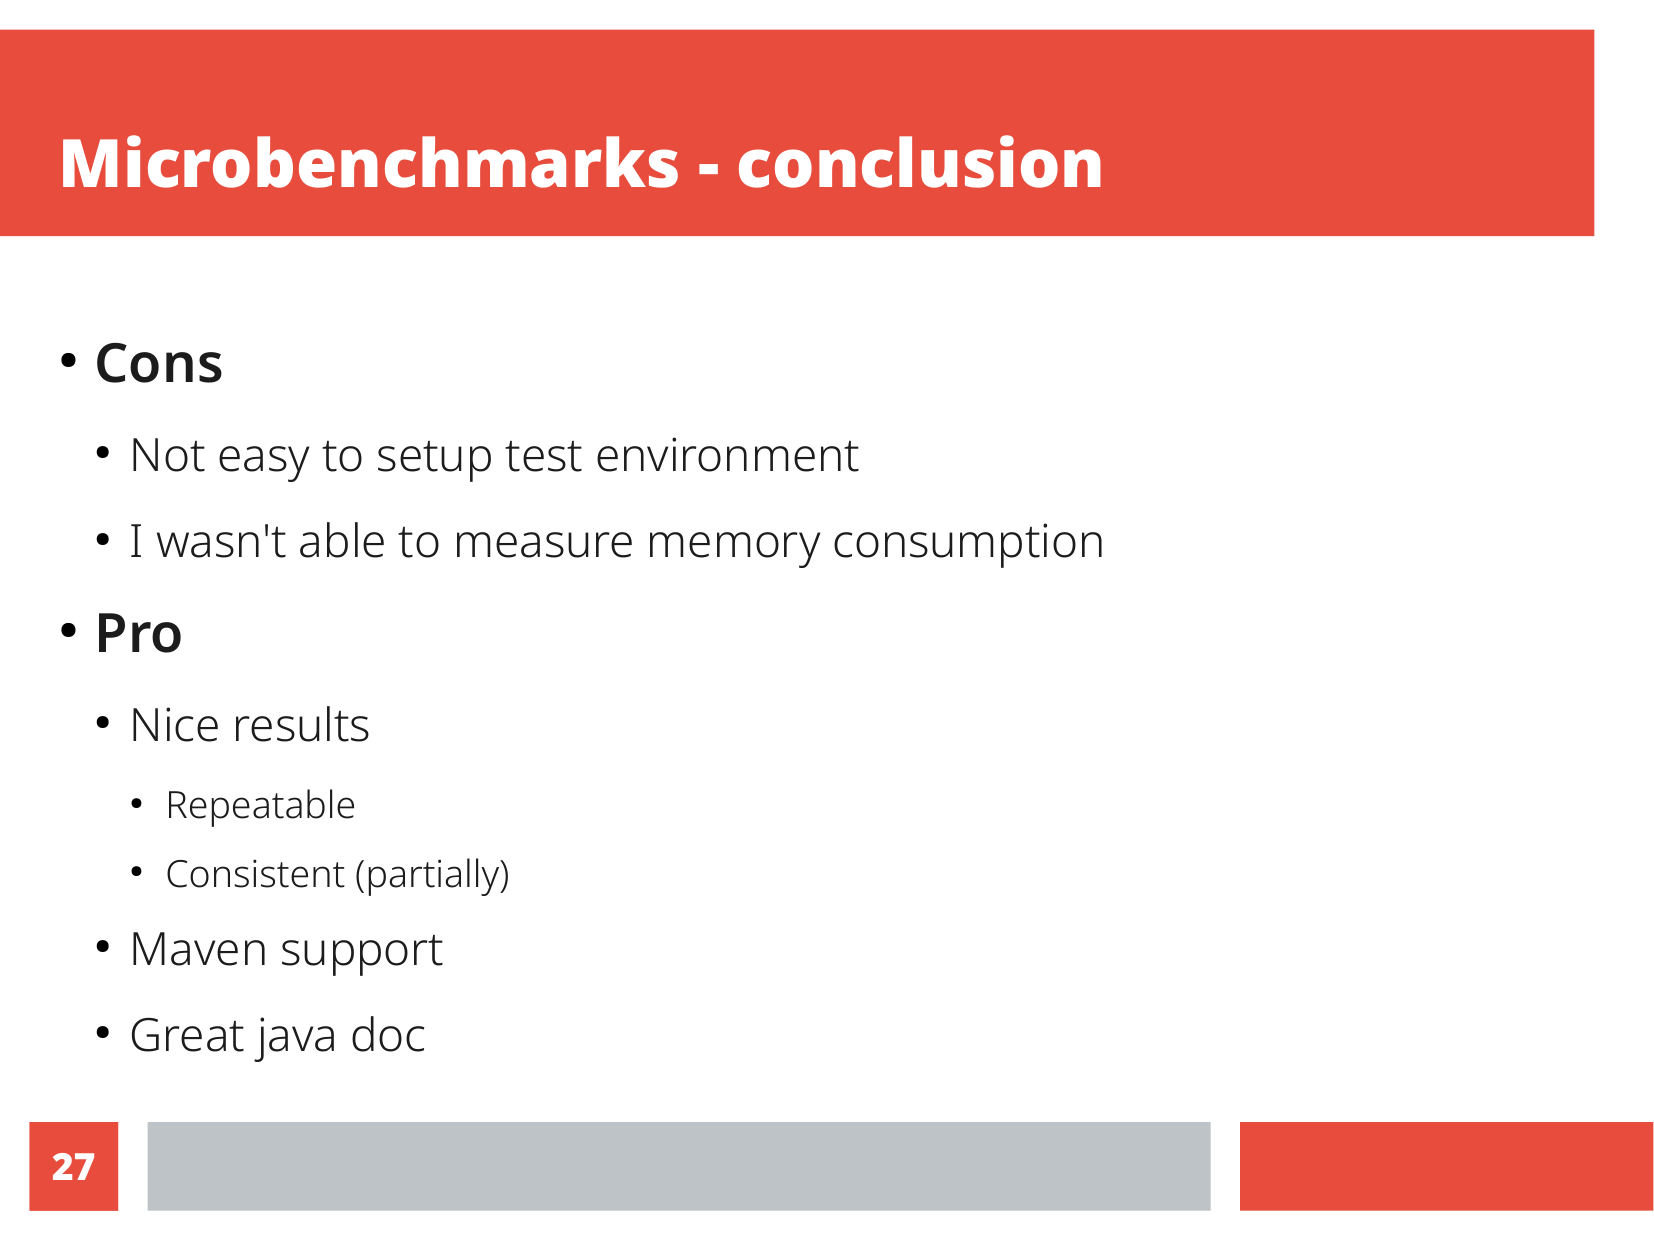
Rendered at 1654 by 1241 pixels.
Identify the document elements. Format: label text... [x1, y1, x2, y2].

title Microbenchmarks - conclusion [59, 59, 1595, 207]
list Cons Not easy to setup test environment I wasn't able to measure memory consumption Pro Nice results Repeatable Consistent (partially) Maven support Great java doc [59, 324, 1565, 1093]
